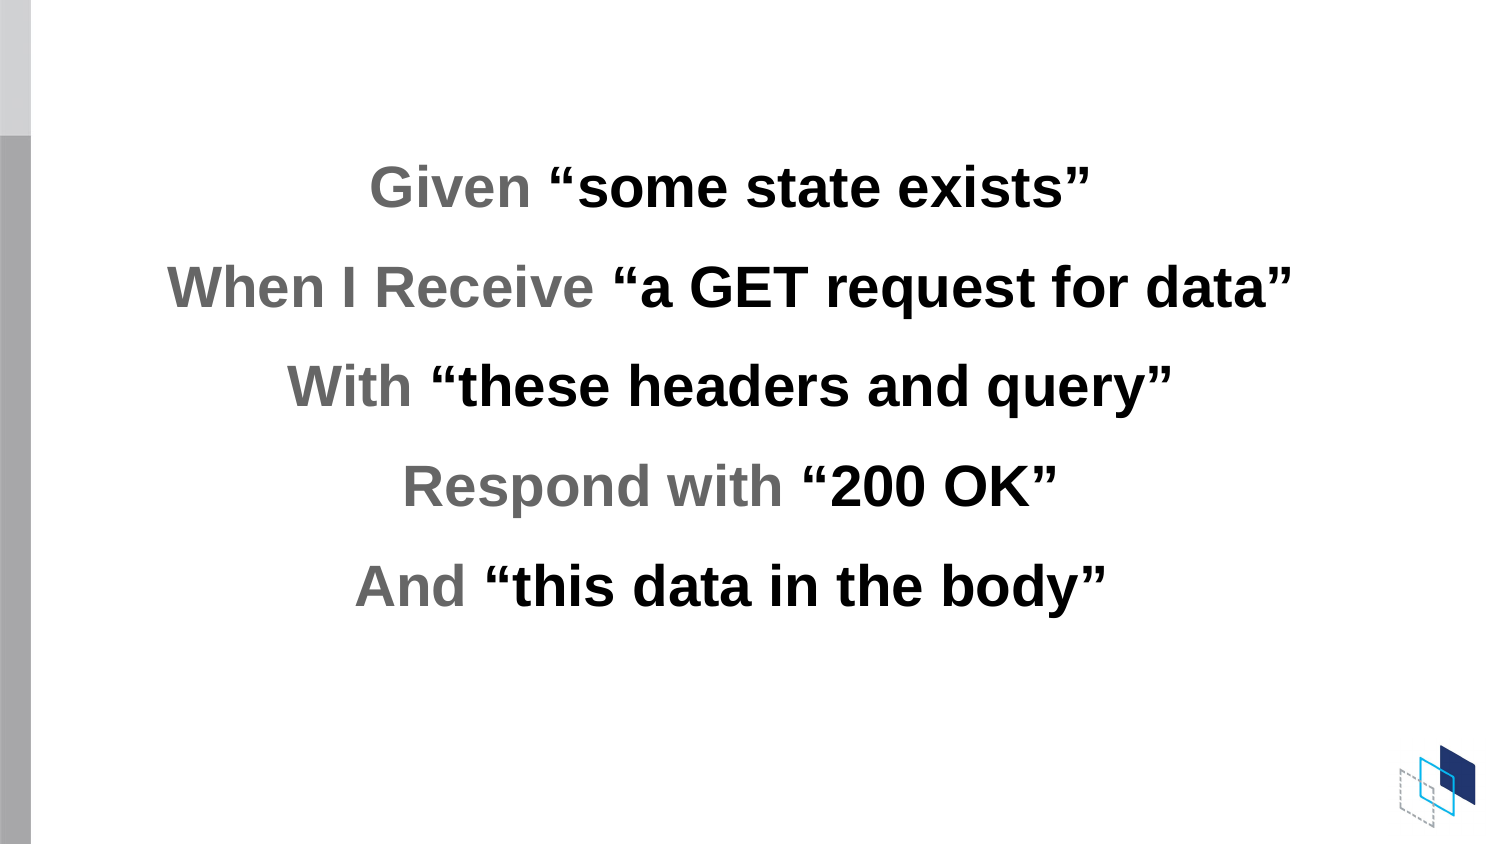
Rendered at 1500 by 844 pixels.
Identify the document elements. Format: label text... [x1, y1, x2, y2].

picture [0, 0, 37, 844]
picture [1388, 738, 1486, 836]
list Given “some state exists” When I Receive “a GET request for data” With “these headers and query” Respond with “200 OK” And “this data in the body” [75, 127, 1389, 739]
